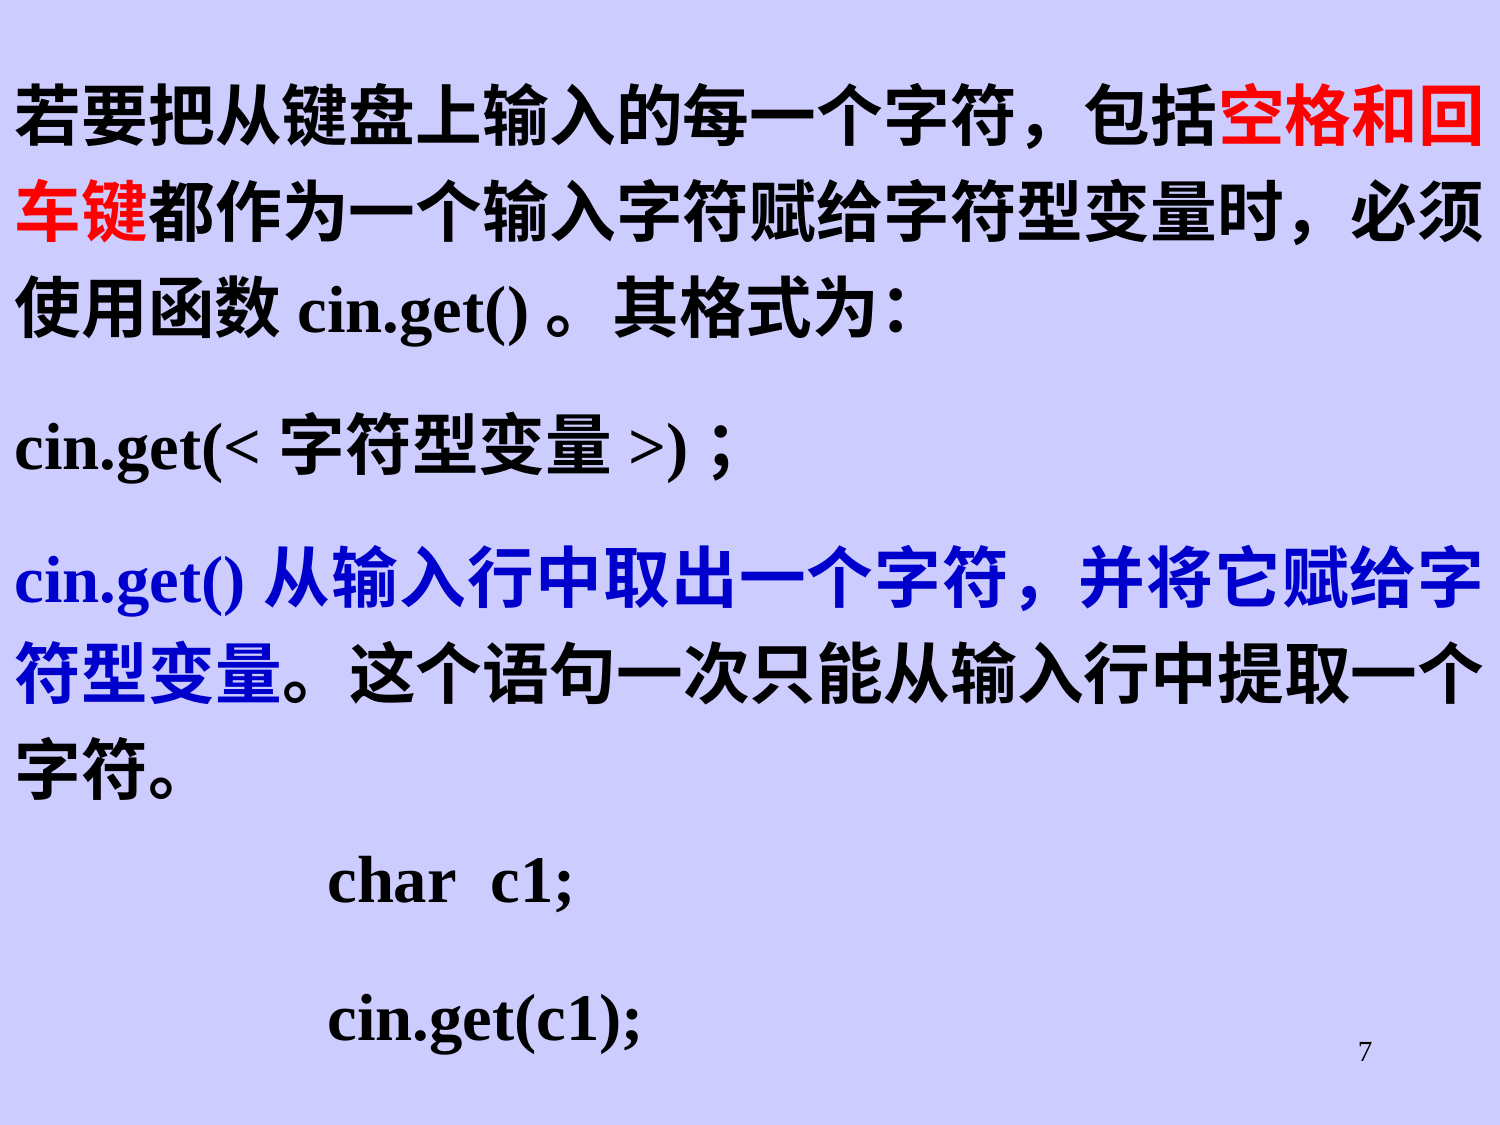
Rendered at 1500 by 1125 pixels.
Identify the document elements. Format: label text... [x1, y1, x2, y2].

text_box cin.get()从输入行中取出一个字符，并将它赋给字符型变量。这个语句一次只能从输入行中提取一个字符。 [0, 512, 1500, 816]
text_box 若要把从键盘上输入的每一个字符，包括空格和回车键都作为一个输入字符赋给字符型变量时，必须使用函数cin.get()。其格式为： cin.get(<字符型变量>)； [0, 49, 1500, 491]
text_box char c1; cin.get(c1); [312, 812, 888, 1062]
text_box <编号> [1074, 1025, 1388, 1101]
